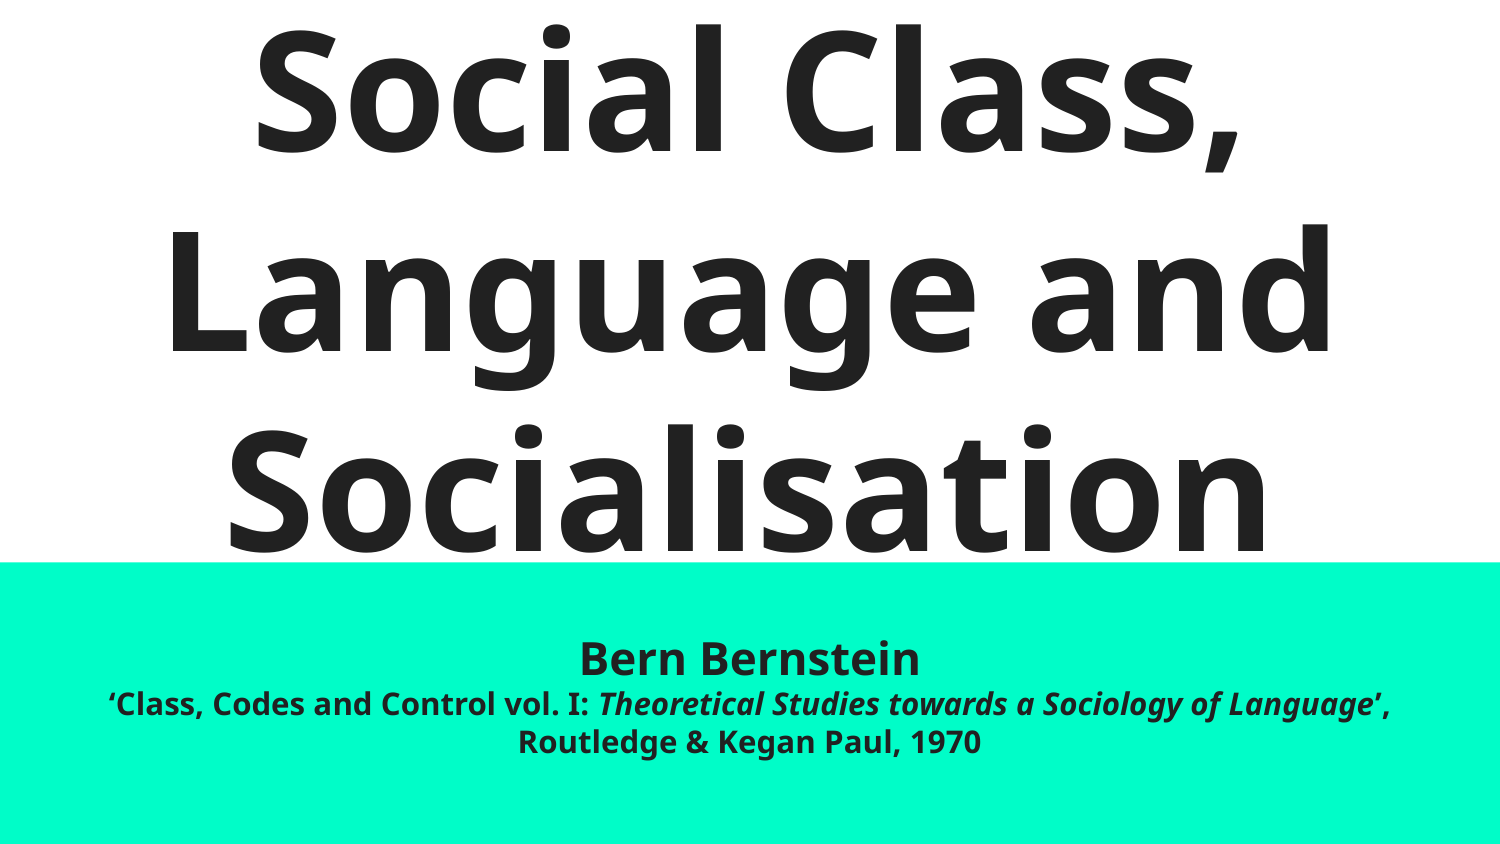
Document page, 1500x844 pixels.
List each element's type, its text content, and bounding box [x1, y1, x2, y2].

subtitle Bern Bernstein ‘Class, Codes and Control vol. I: Theoretical Studies towards a Sociology of Language’, Routledge & Kegan Paul, 1970 [27, 603, 1473, 786]
title Social Class, Language and Socialisation [51, 64, 1449, 506]
